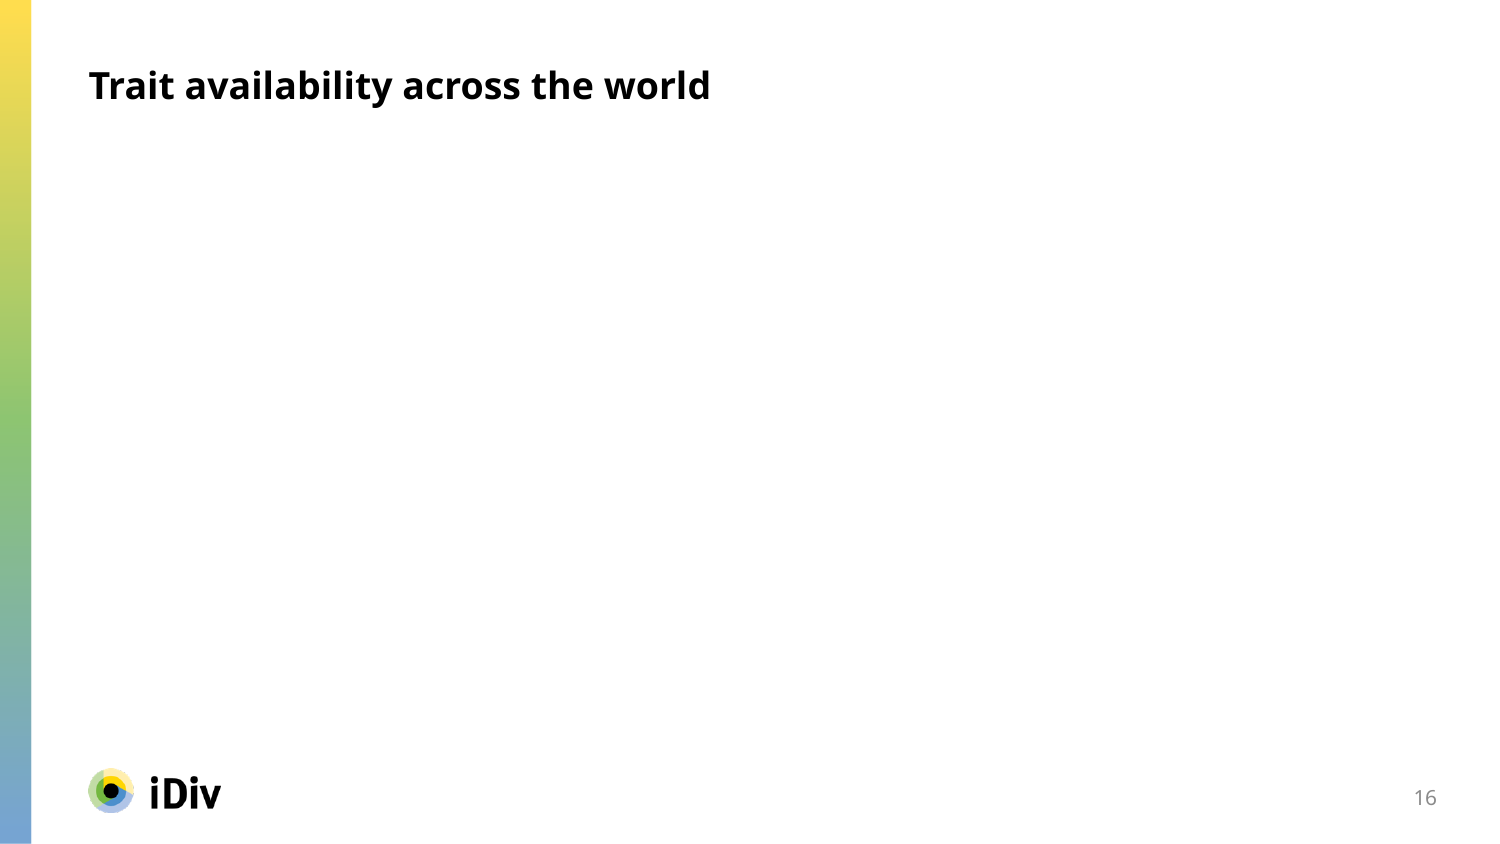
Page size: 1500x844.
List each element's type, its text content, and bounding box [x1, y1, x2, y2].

slide_number 6 [1240, 767, 1437, 813]
picture [0, 0, 1500, 844]
list Trait availability across the world [88, 61, 1437, 157]
